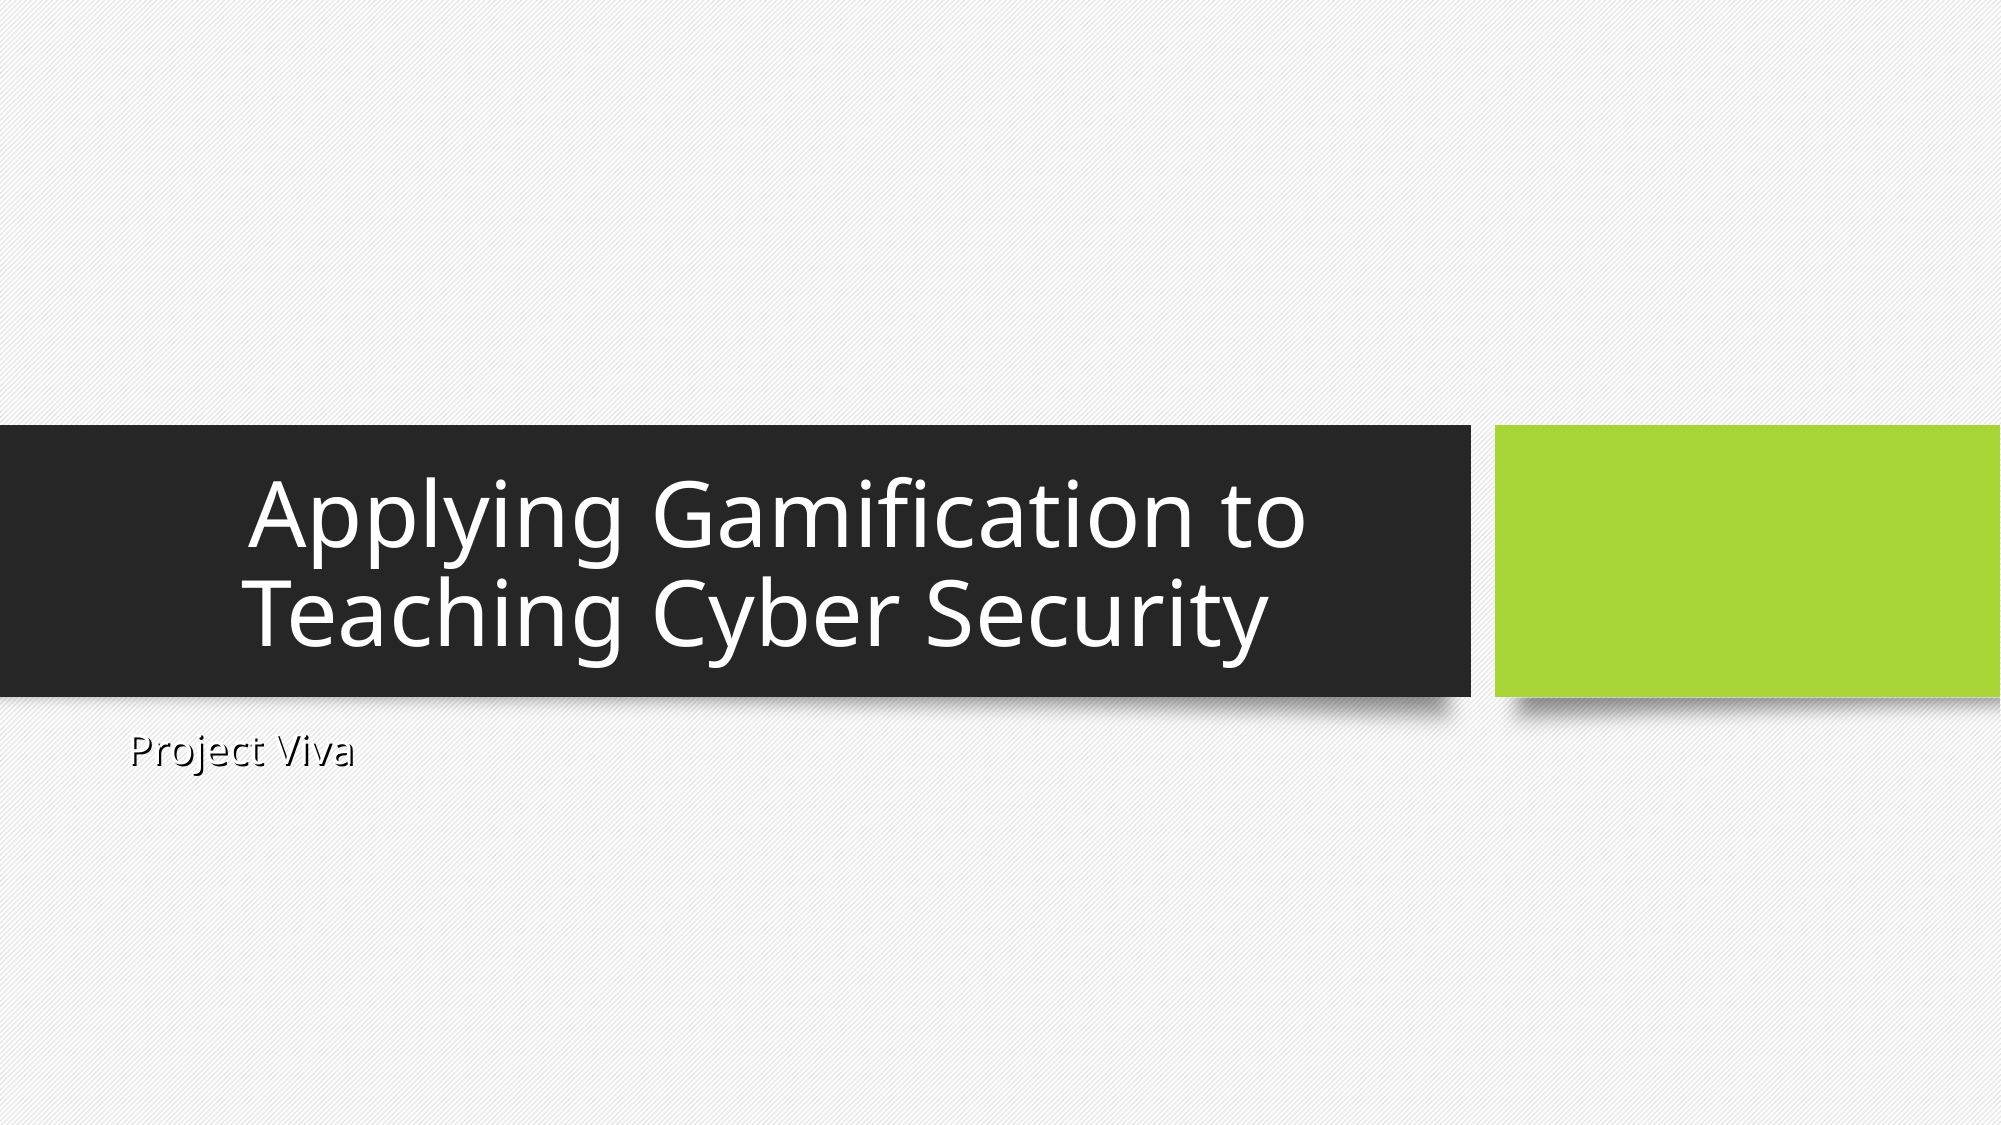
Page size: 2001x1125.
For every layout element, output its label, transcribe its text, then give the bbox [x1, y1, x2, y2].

title Applying Gamification to Teaching Cyber Security [111, 448, 1448, 674]
subtitle Project Viva [111, 720, 1448, 905]
